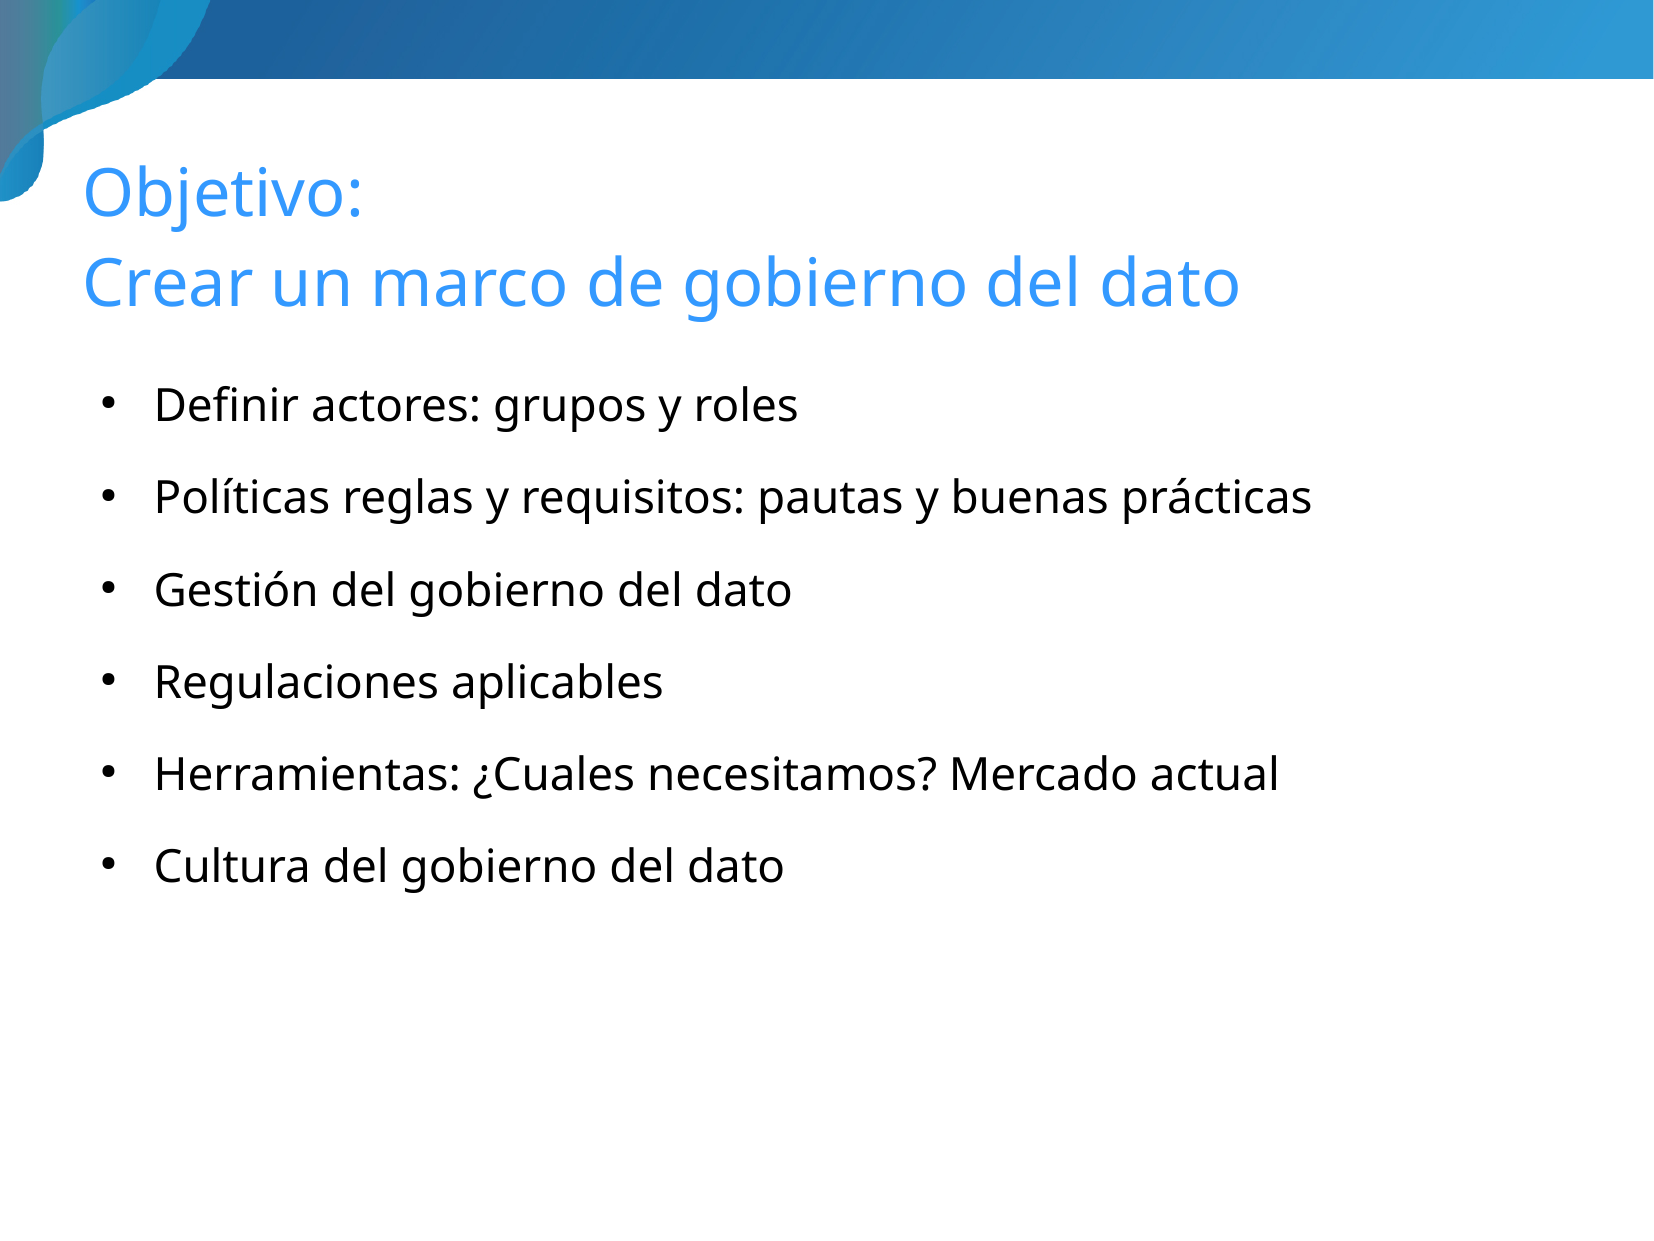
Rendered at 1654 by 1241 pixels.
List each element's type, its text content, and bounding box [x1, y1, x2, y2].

picture [0, 0, 1654, 1241]
list Definir actores: grupos y roles Políticas reglas y requisitos: pautas y buenas prácticas Gestión del gobierno del dato Regulaciones aplicables Herramientas: ¿Cuales necesitamos? Mercado actual Cultura del gobierno del dato [82, 372, 1571, 829]
title Objetivo: Crear un marco de gobierno del dato [82, 132, 1571, 340]
